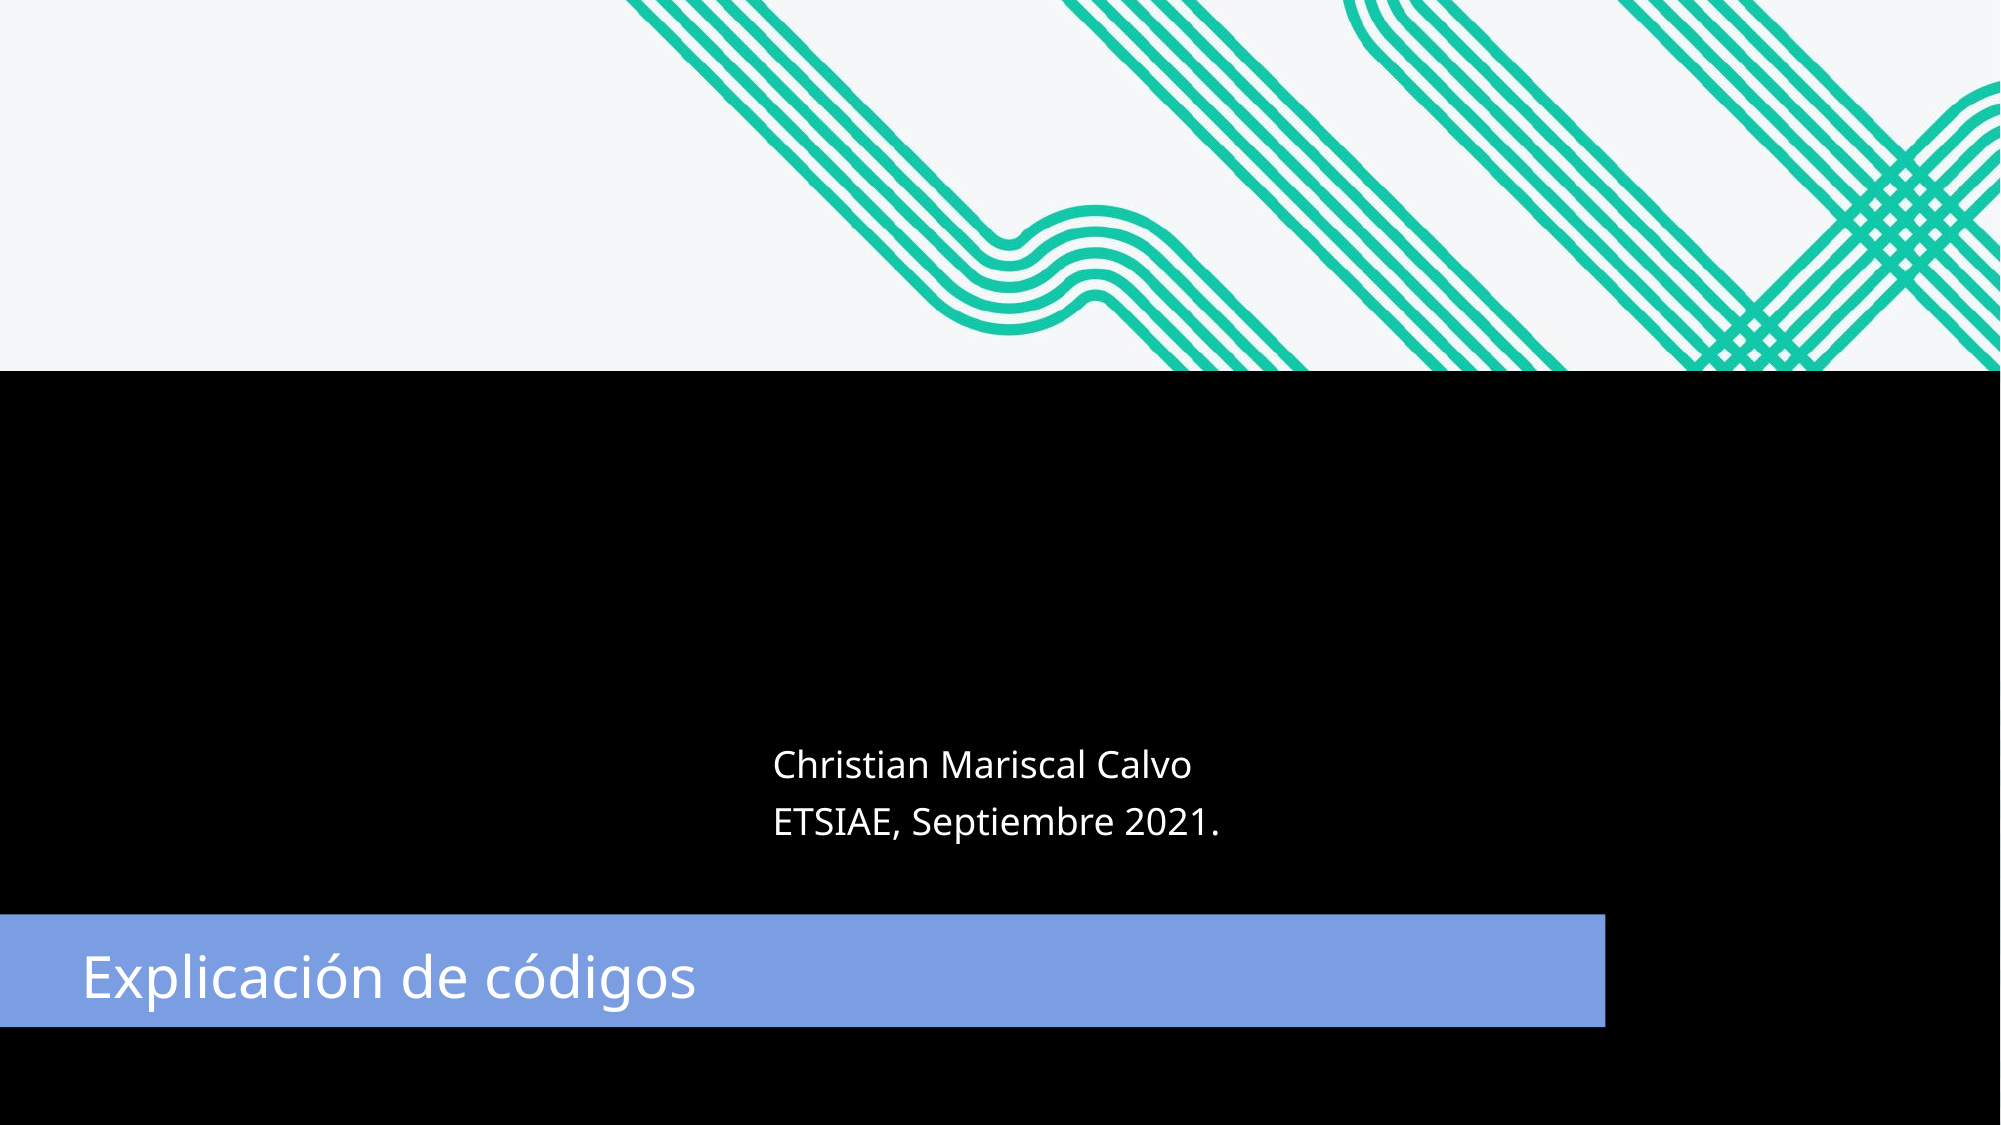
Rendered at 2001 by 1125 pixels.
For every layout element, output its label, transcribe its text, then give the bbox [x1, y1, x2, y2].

title Parametrización y segmentación de las capas de la retina mediante técnicas de aprendizaje profundo [33, 310, 1097, 702]
text_box [0, 372, 2001, 1125]
text_box Christian Mariscal Calvo ETSIAE, Septiembre 2021. [757, 733, 1586, 852]
picture [0, 0, 2000, 372]
subtitle Explicación de códigos [66, 922, 1556, 1021]
